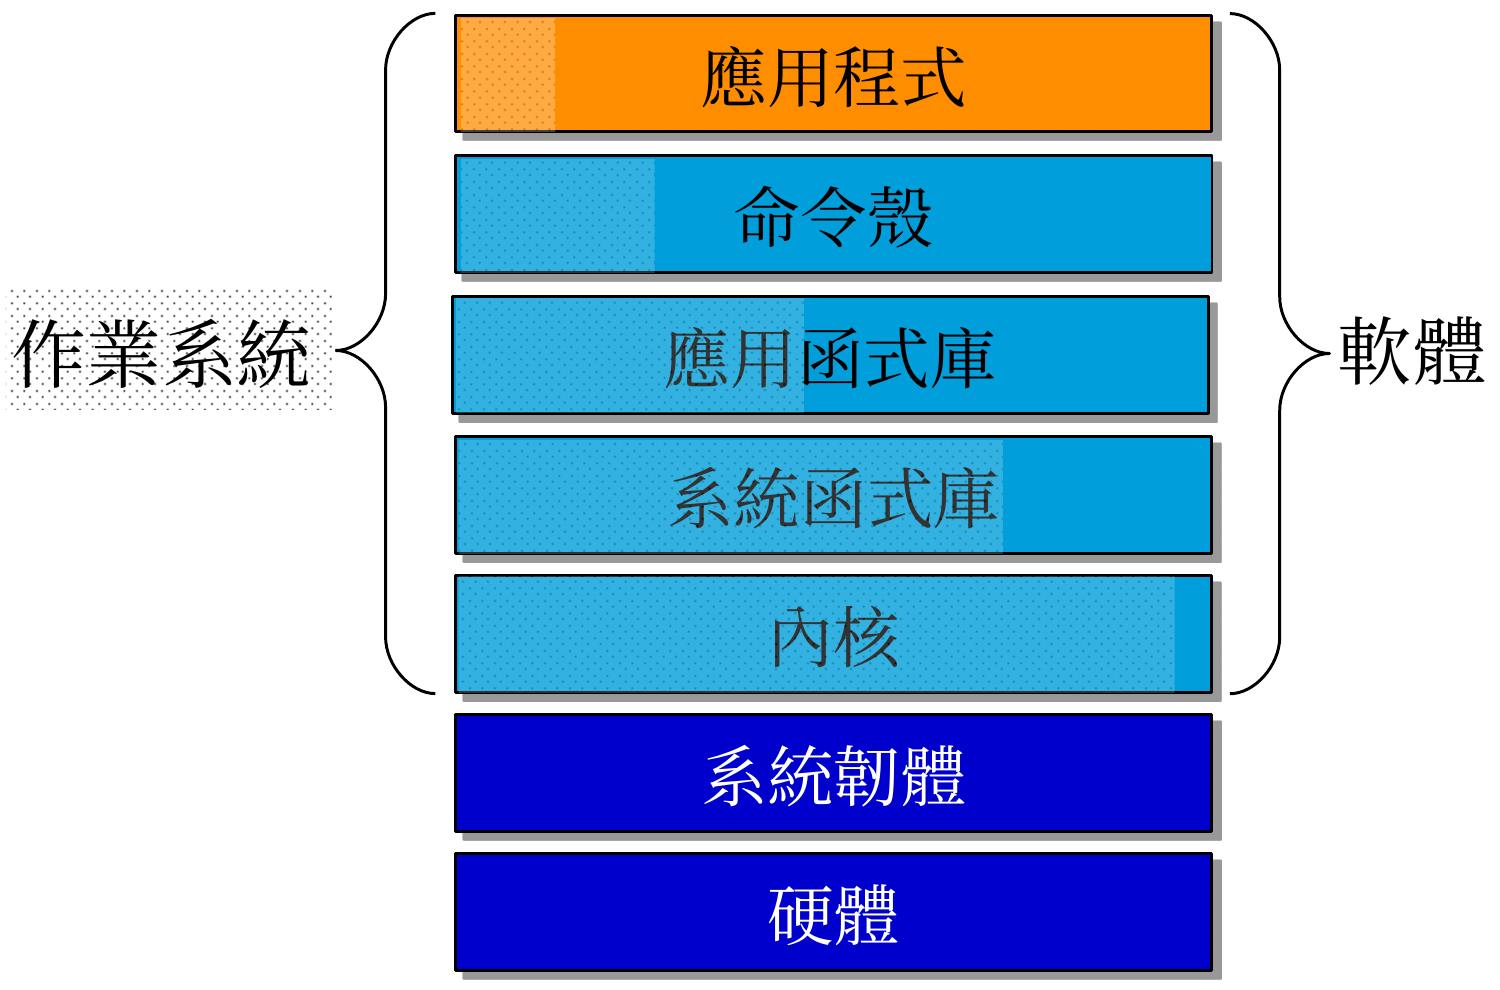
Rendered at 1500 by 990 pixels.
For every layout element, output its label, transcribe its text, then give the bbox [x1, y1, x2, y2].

text_box 應用程式 [455, 15, 1212, 132]
text_box [458, 440, 1003, 554]
text_box [458, 576, 1175, 693]
text_box 作業系統 [5, 289, 336, 410]
text_box 軟體 [1331, 247, 1500, 447]
text_box [460, 18, 556, 132]
text_box 系統函式庫 [455, 436, 1212, 554]
text_box [460, 159, 655, 273]
text_box 系統韌體 [455, 714, 1212, 832]
text_box 應用函式庫 [452, 296, 1209, 414]
text_box 命令殼 [455, 155, 1212, 273]
text_box 硬體 [455, 853, 1212, 971]
text_box [456, 298, 804, 413]
text_box 內核 [455, 575, 1212, 693]
